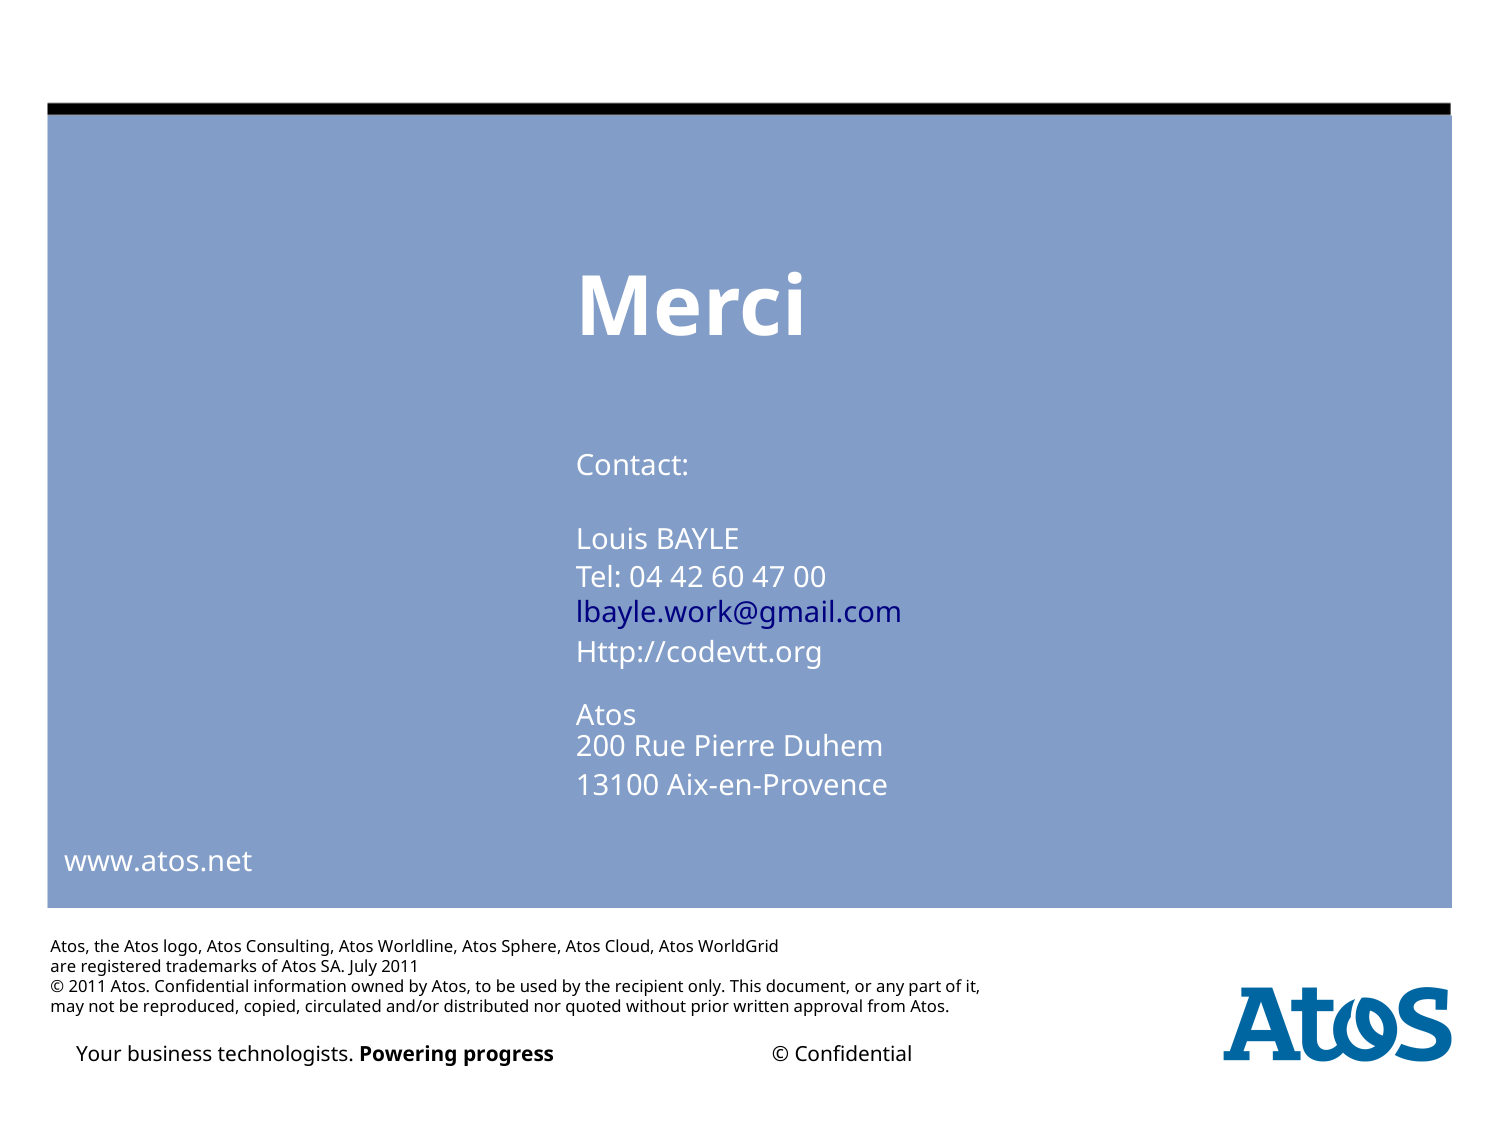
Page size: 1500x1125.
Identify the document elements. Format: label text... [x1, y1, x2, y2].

subtitle Contact: Louis BAYLE Tel: 04 42 60 47 00 lbayle.work@gmail.com Http://codevtt.org Atos 200 Rue Pierre Duhem 13100 Aix-en-Provence [561, 442, 1395, 841]
title Merci [560, 207, 1406, 397]
picture [0, 0, 1500, 1125]
